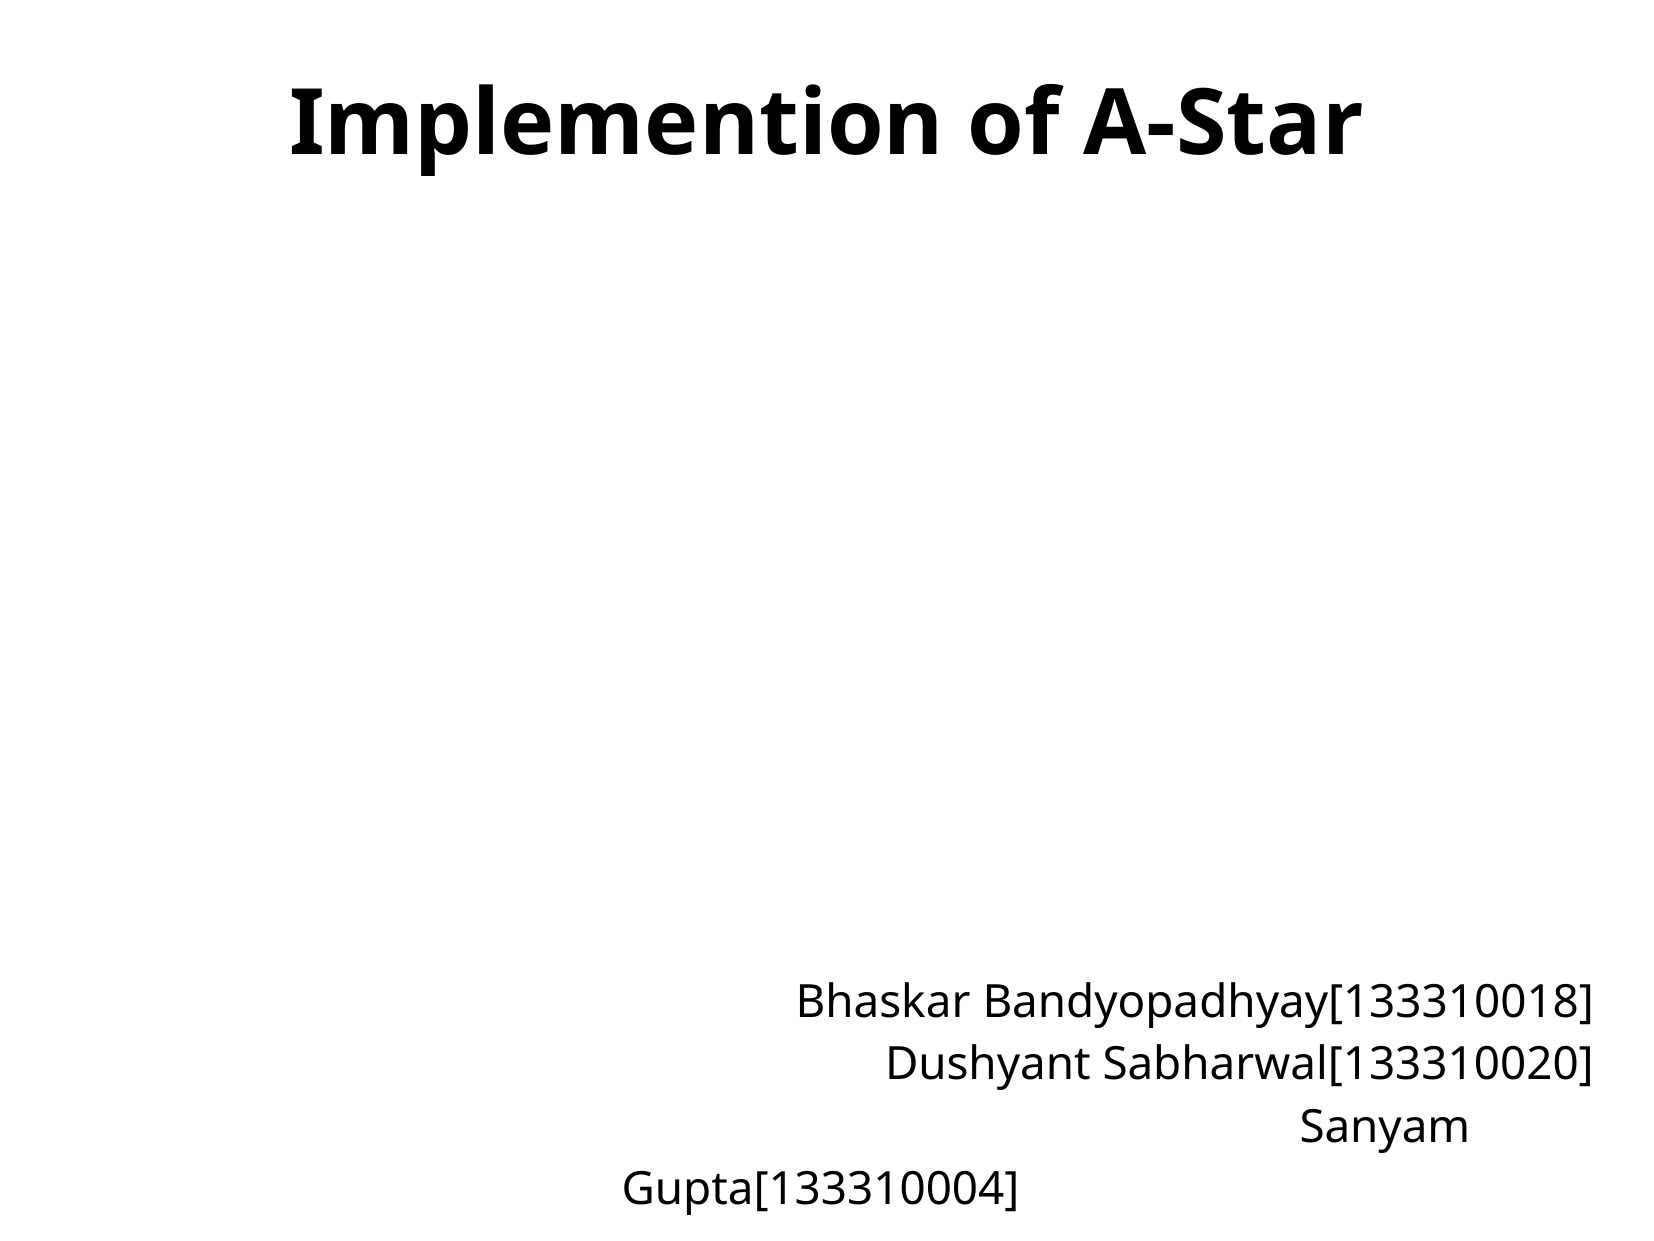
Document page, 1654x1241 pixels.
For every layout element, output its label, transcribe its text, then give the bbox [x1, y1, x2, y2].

title Implemention of A-Star [82, 49, 1571, 189]
subtitle Bhaskar Bandyopadhyay[133310018] Dushyant Sabharwal[133310020] Sanyam Gupta[133310004] [47, 331, 1595, 1105]
